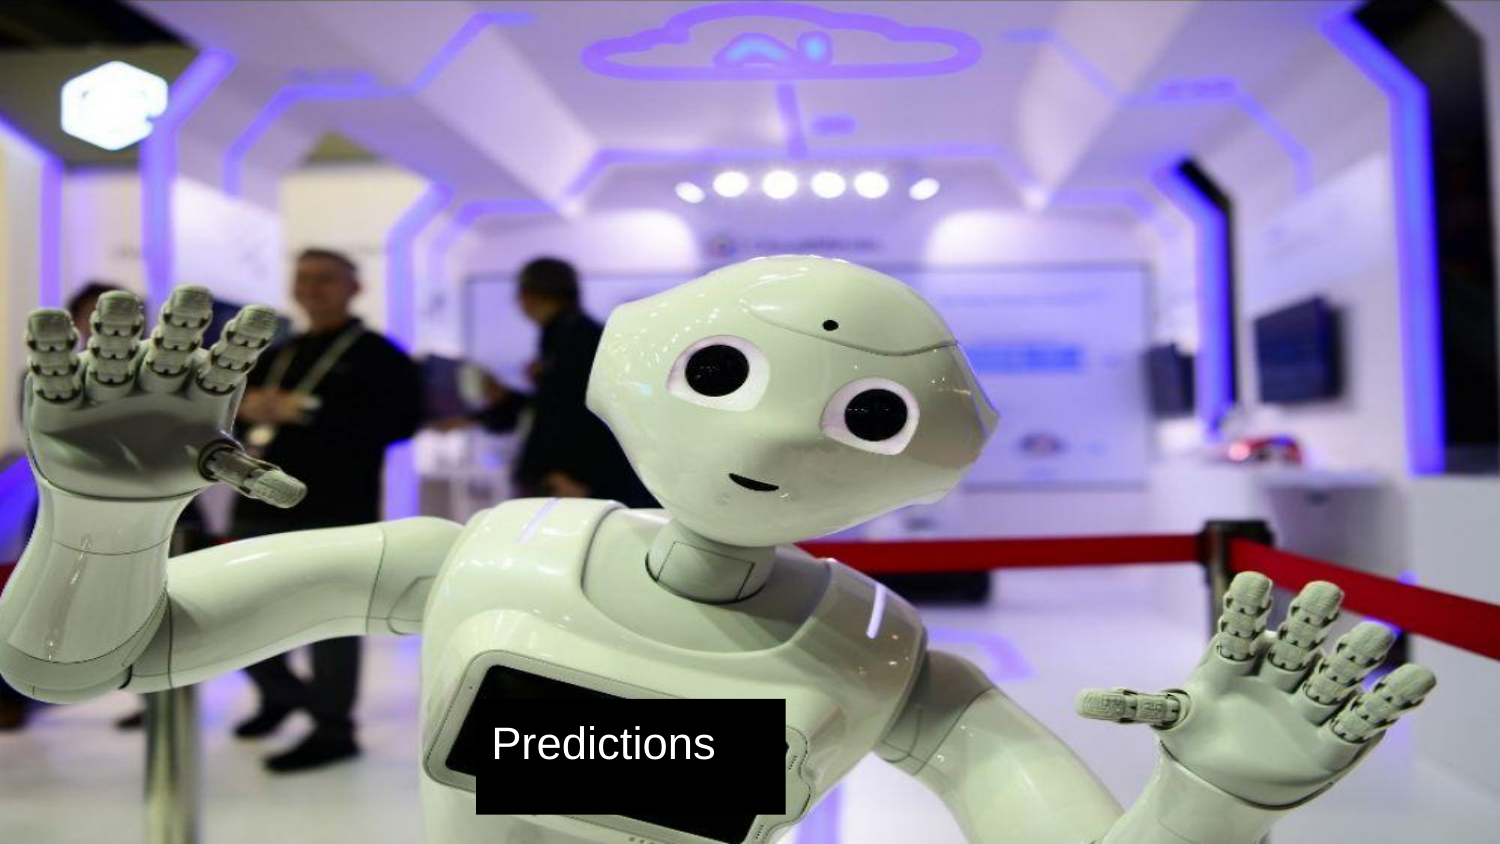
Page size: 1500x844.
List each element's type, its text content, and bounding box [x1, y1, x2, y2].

title Predictions [476, 698, 786, 815]
picture [0, 0, 1500, 844]
